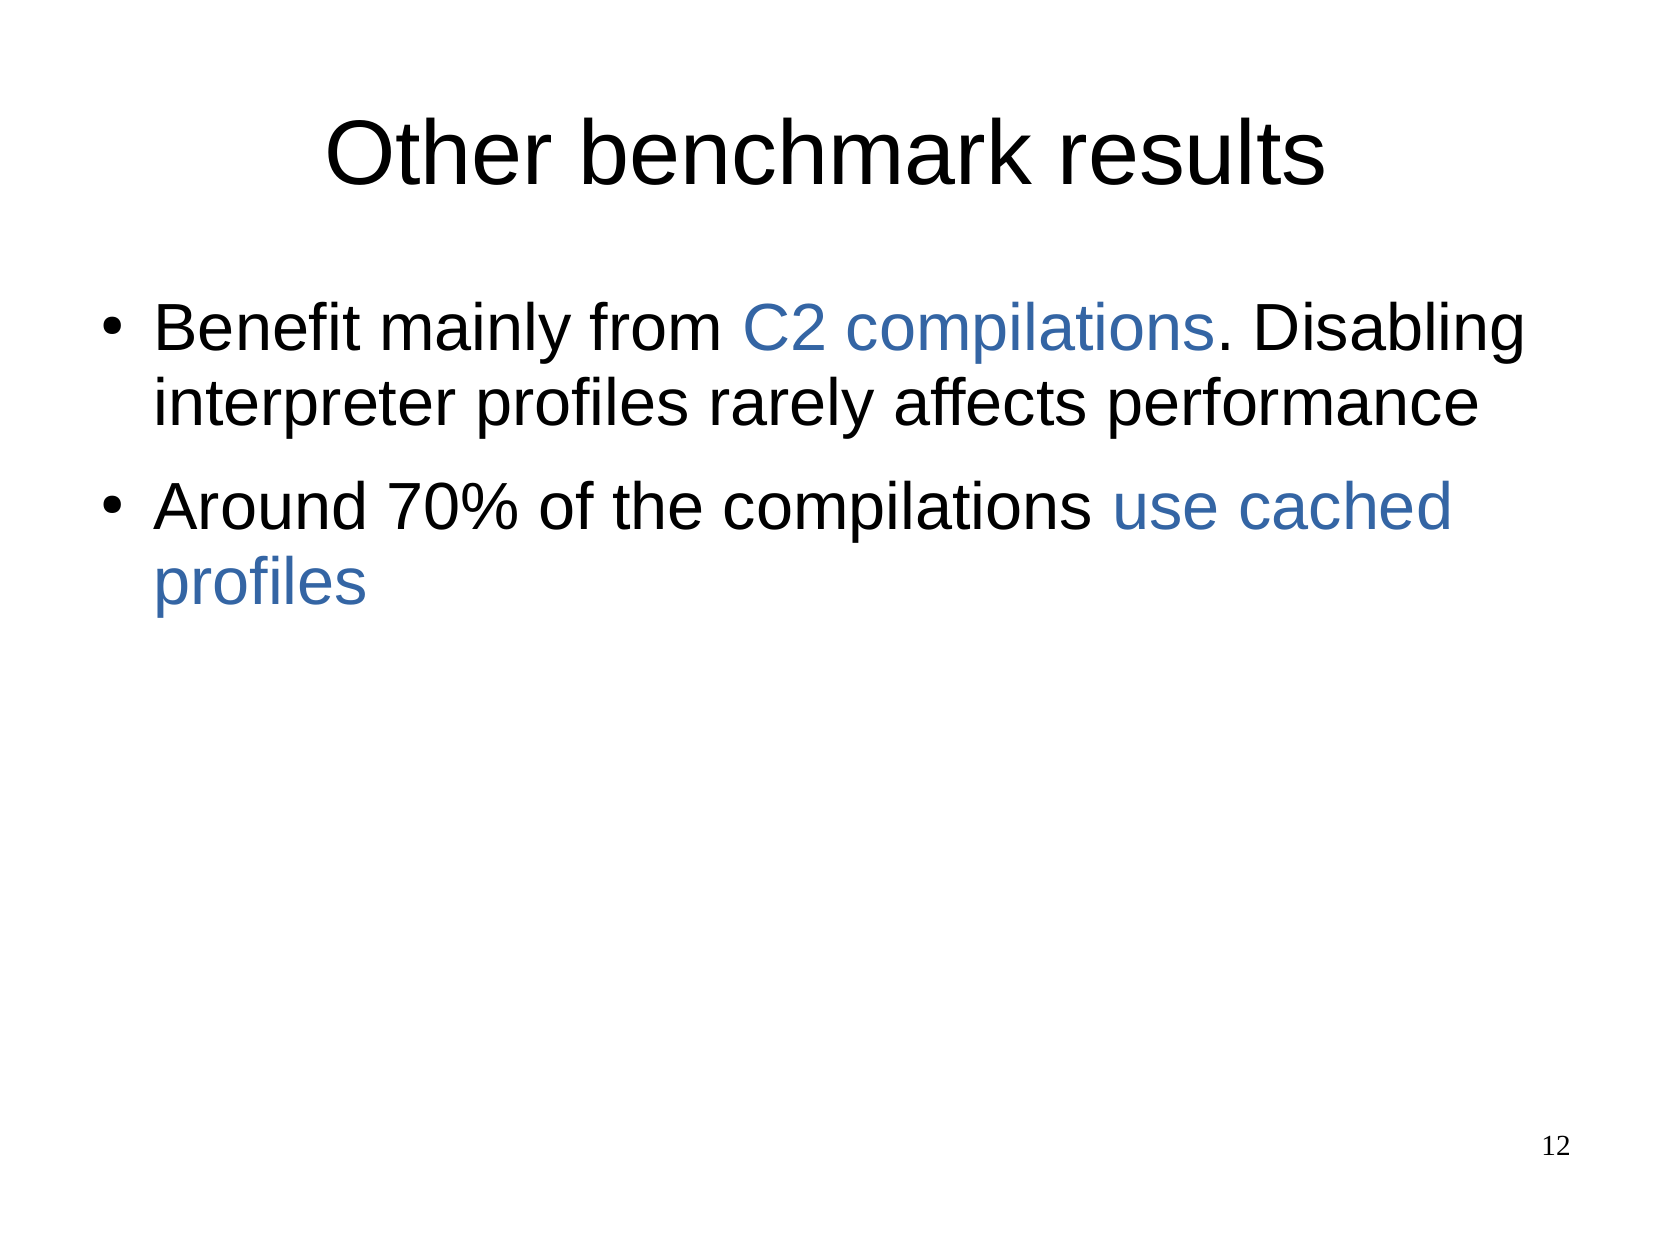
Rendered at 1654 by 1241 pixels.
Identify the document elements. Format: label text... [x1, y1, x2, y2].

list Benefit mainly from C2 compilations. Disabling interpreter profiles rarely affects performance Around 70% of the compilations use cached profiles [82, 290, 1571, 1010]
title Other benchmark results [82, 49, 1571, 257]
